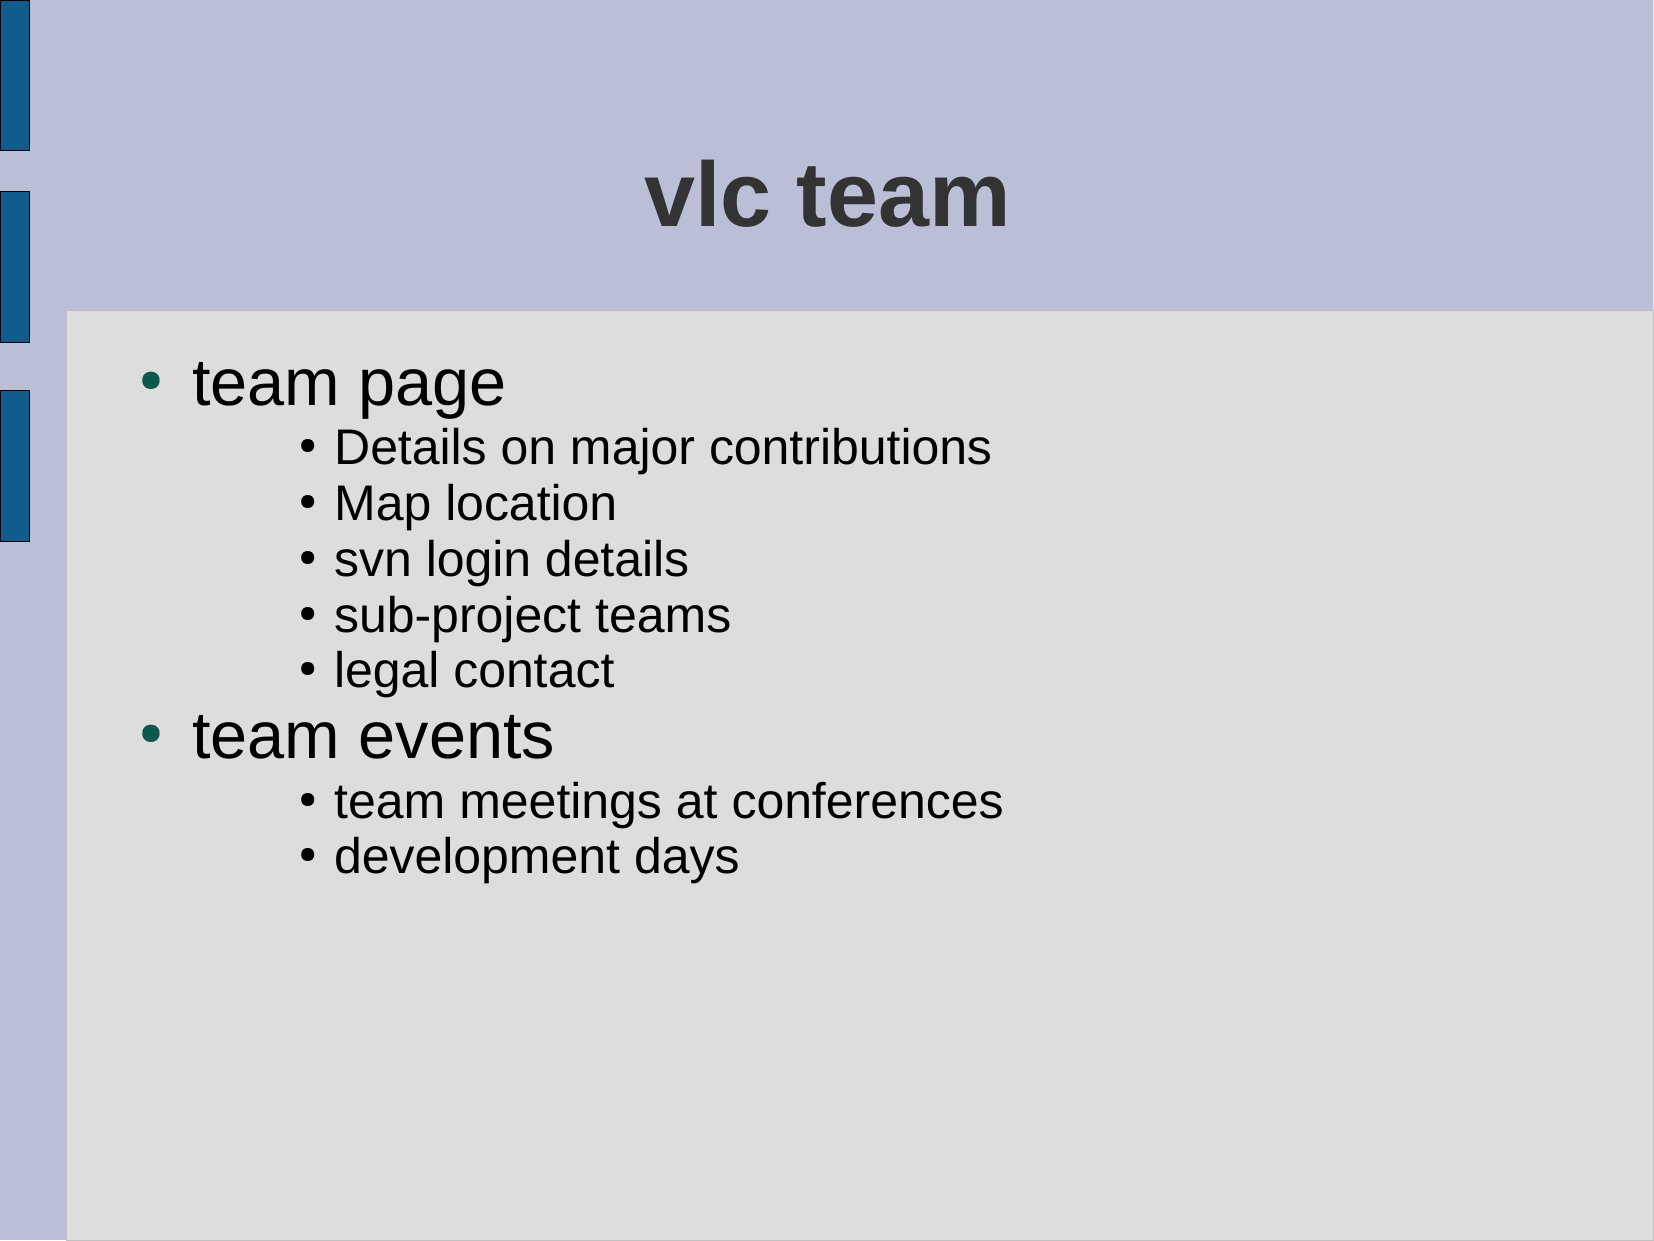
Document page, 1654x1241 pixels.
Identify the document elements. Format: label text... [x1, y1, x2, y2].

list team page Details on major contributions Map location svn login details sub-project teams legal contact team events team meetings at conferences development days [121, 344, 1534, 1112]
title vlc team [121, 98, 1534, 291]
